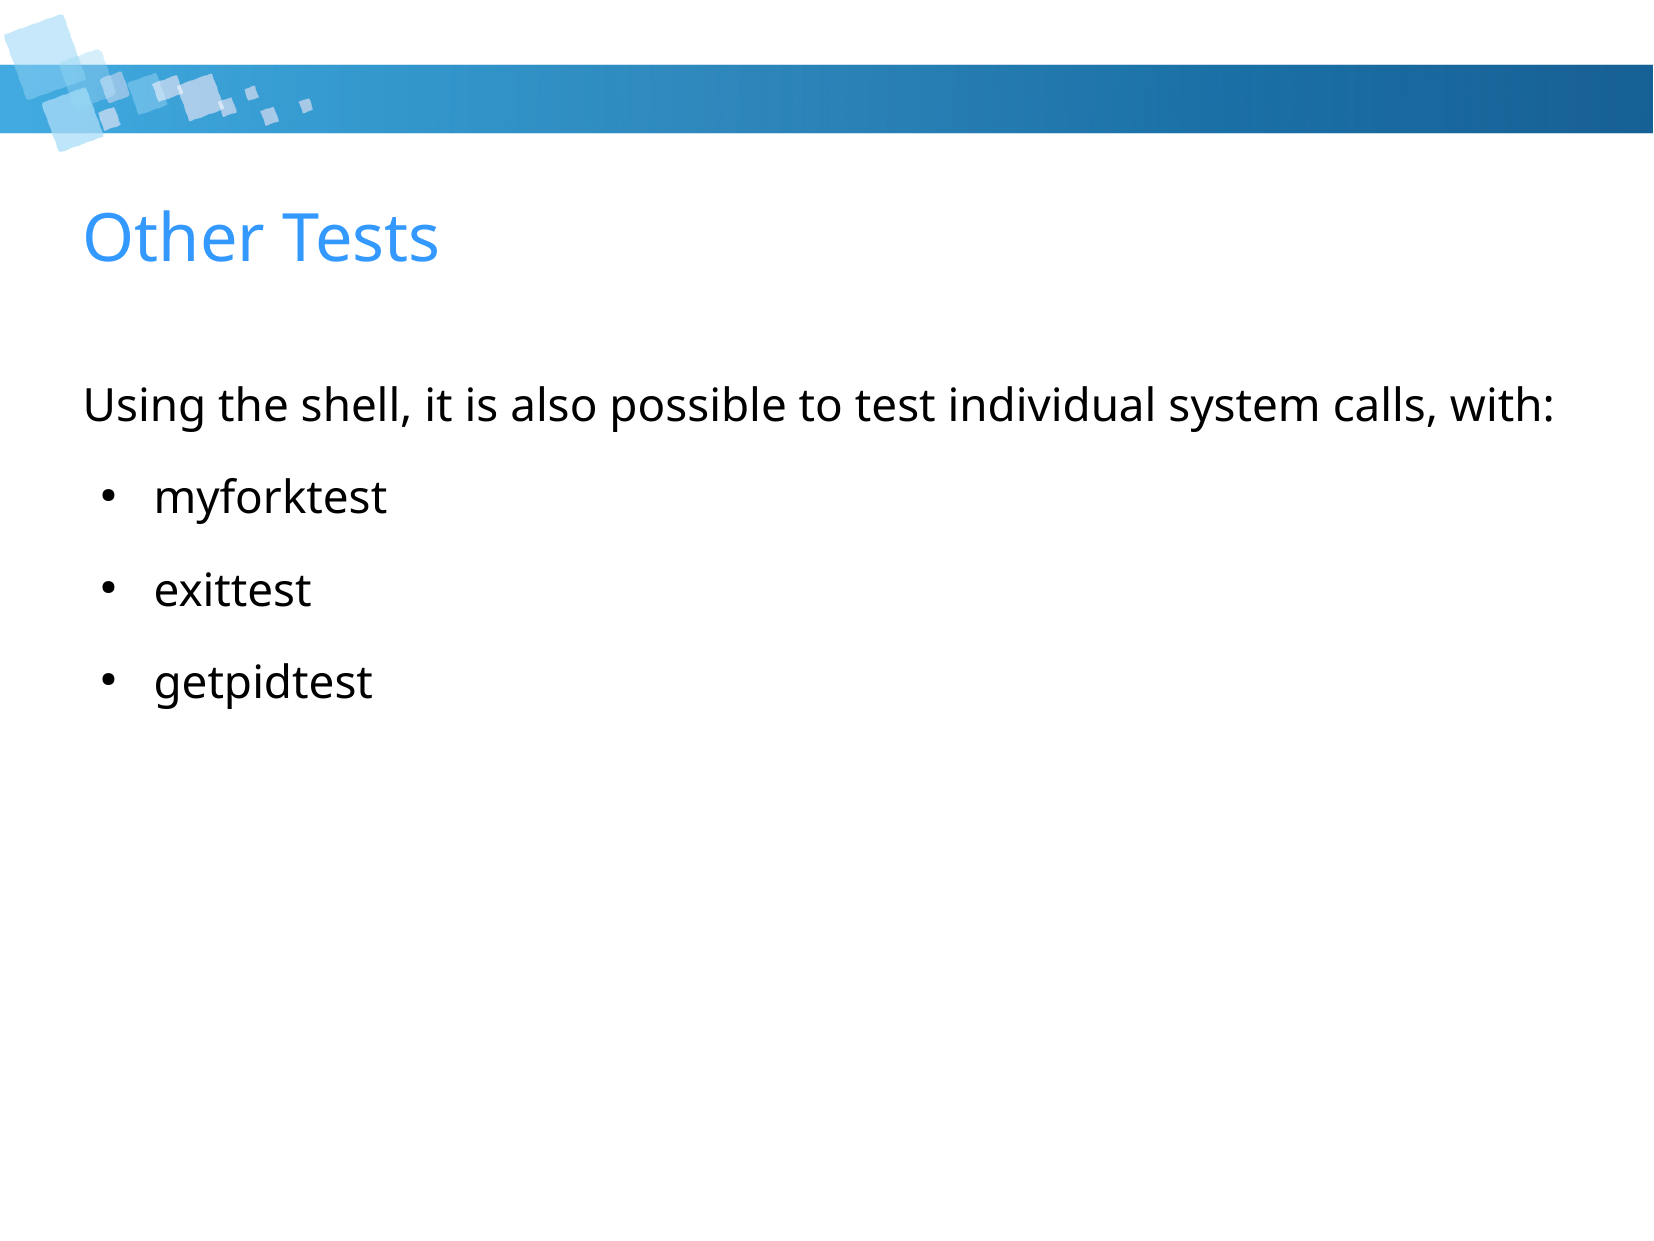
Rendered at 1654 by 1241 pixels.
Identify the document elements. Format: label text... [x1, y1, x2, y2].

title Other Tests [82, 132, 1571, 340]
picture [0, 0, 1653, 1238]
list Using the shell, it is also possible to test individual system calls, with: myforktest exittest getpidtest [82, 372, 1571, 1093]
